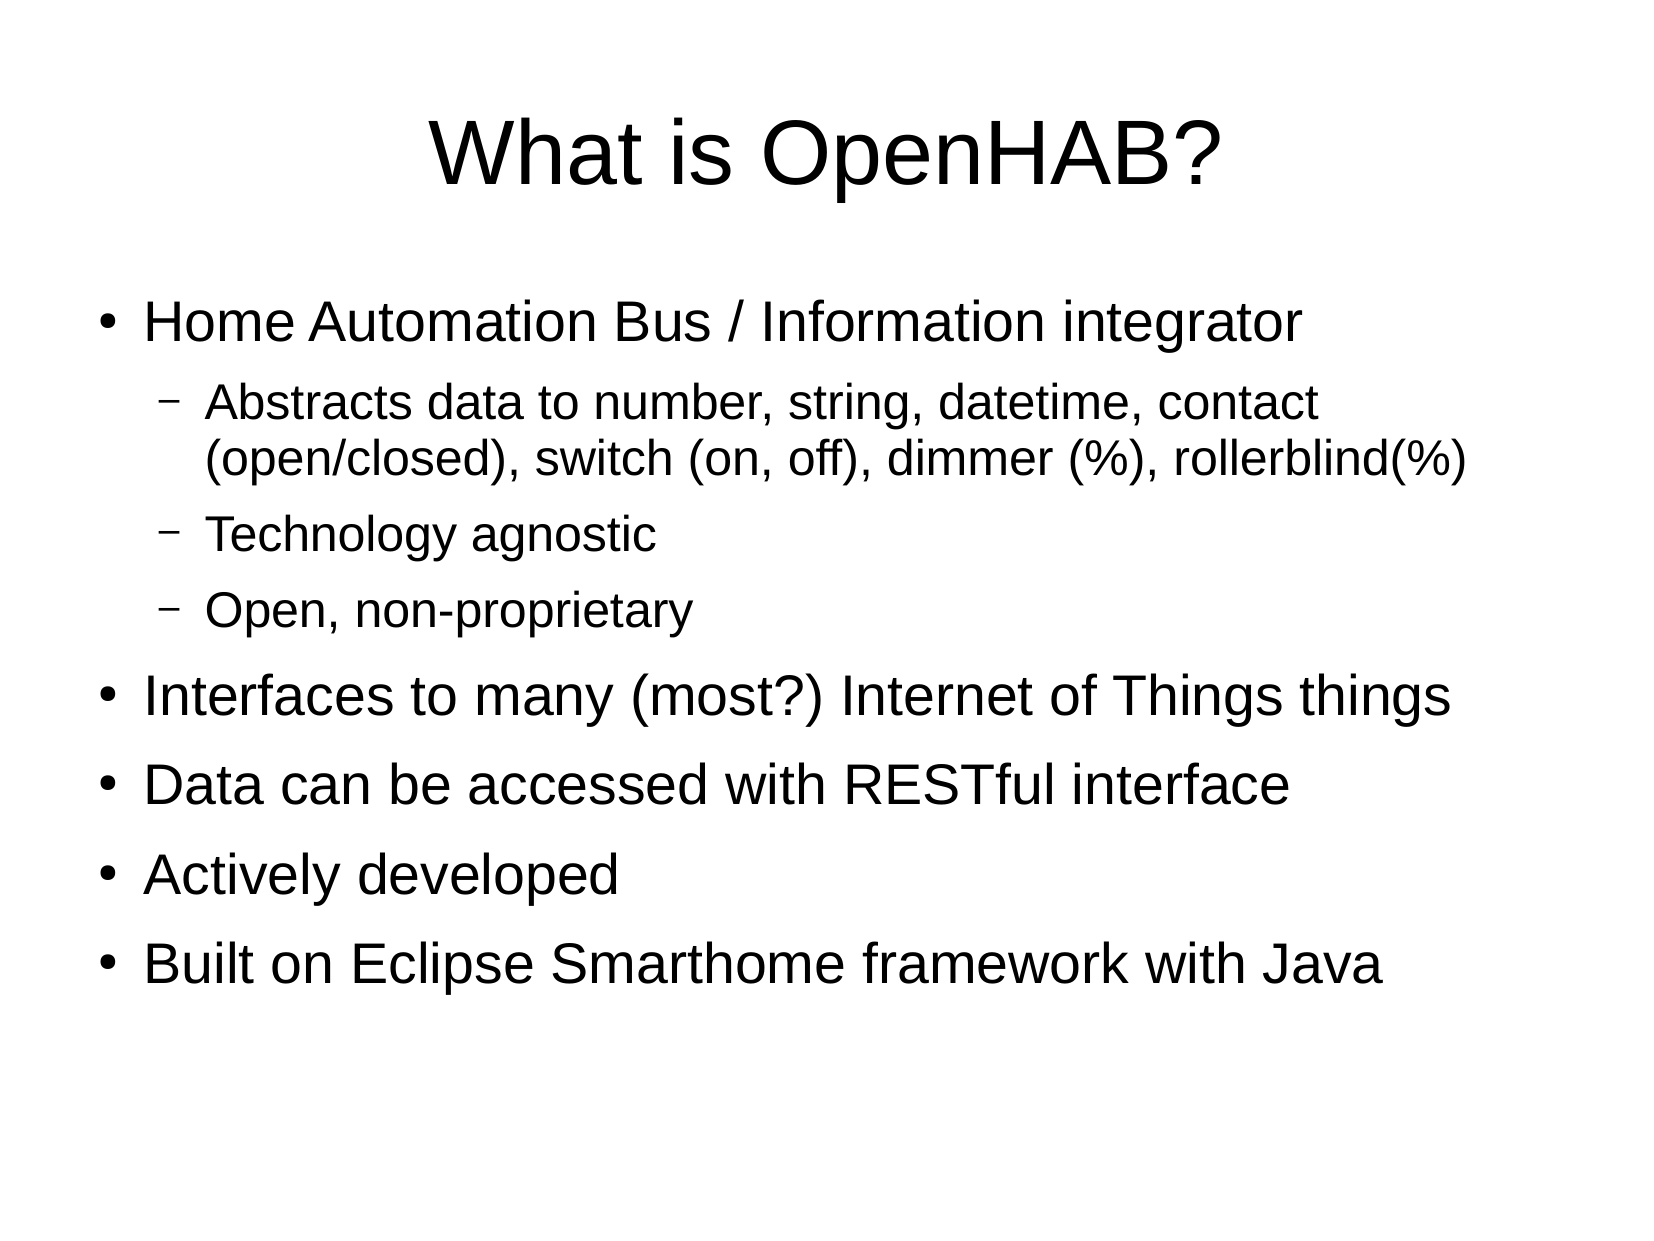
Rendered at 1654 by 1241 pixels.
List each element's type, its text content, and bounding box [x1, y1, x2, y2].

list Home Automation Bus / Information integrator Abstracts data to number, string, datetime, contact (open/closed), switch (on, off), dimmer (%), rollerblind(%) Technology agnostic Open, non-proprietary Interfaces to many (most?) Internet of Things things Data can be accessed with RESTful interface Actively developed Built on Eclipse Smarthome framework with Java [82, 290, 1571, 1010]
title What is OpenHAB? [82, 49, 1571, 257]
